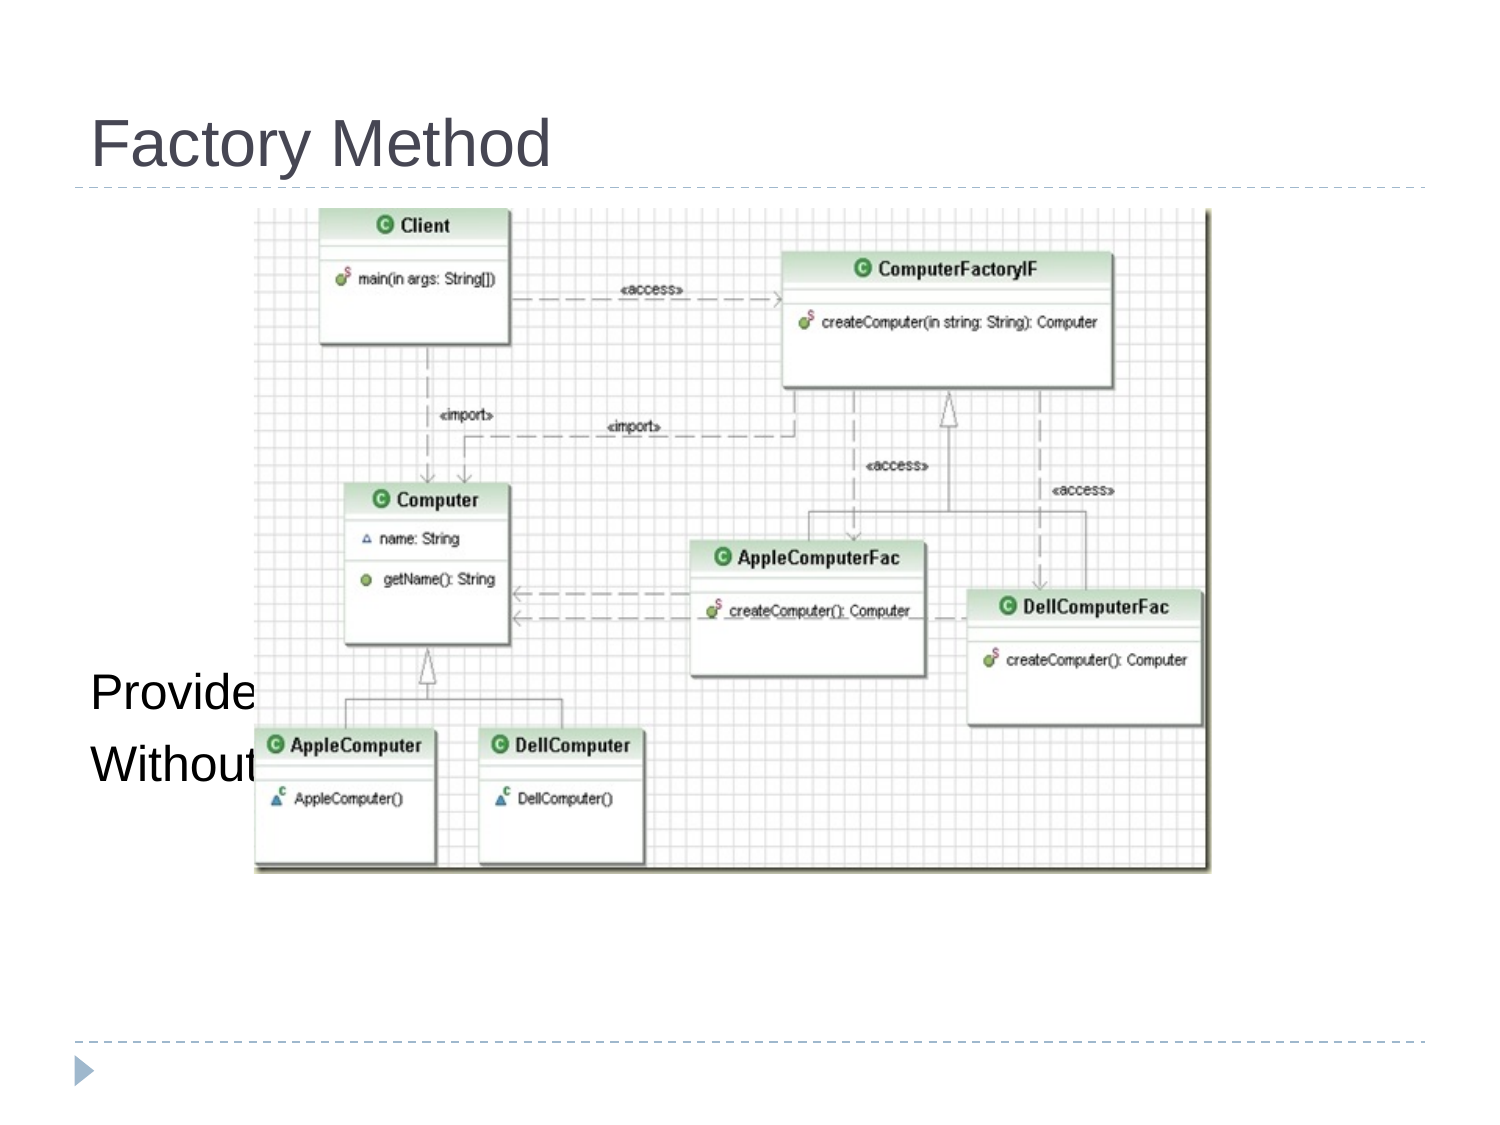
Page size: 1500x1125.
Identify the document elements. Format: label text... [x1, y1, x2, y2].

title Factory Method [75, 24, 1425, 188]
list Provides an interface for creating related objects Without knowing concrete classes [75, 200, 1425, 1010]
text_box [253, 208, 1212, 874]
